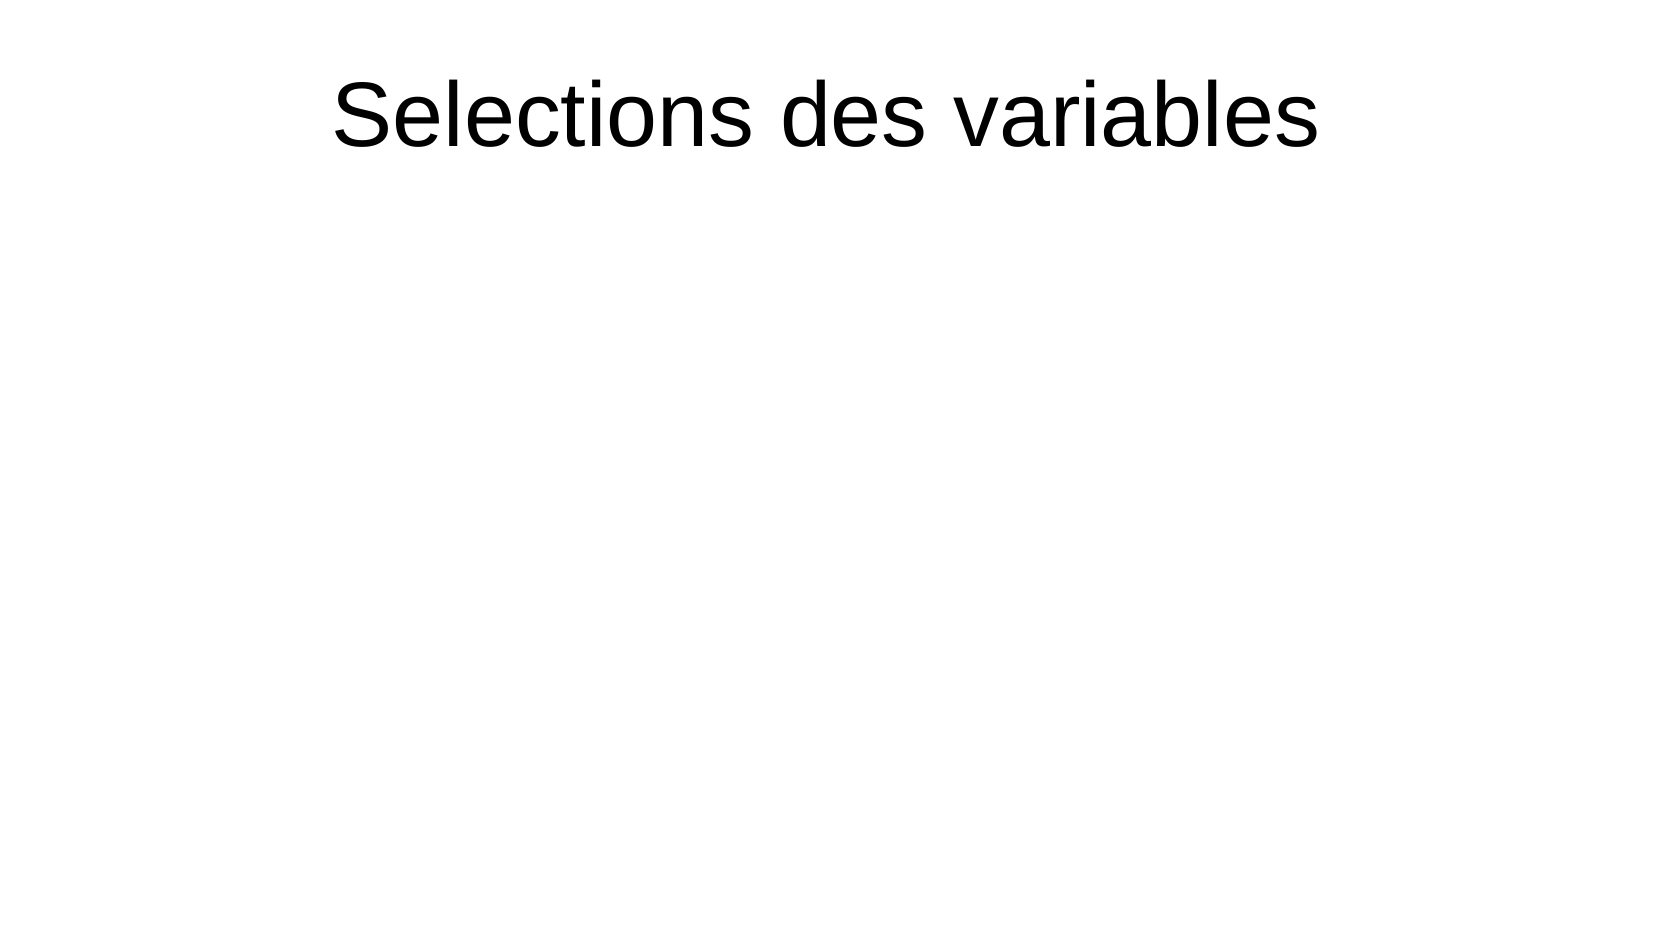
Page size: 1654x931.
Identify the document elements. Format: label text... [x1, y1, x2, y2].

title Selections des variables [82, 37, 1571, 193]
